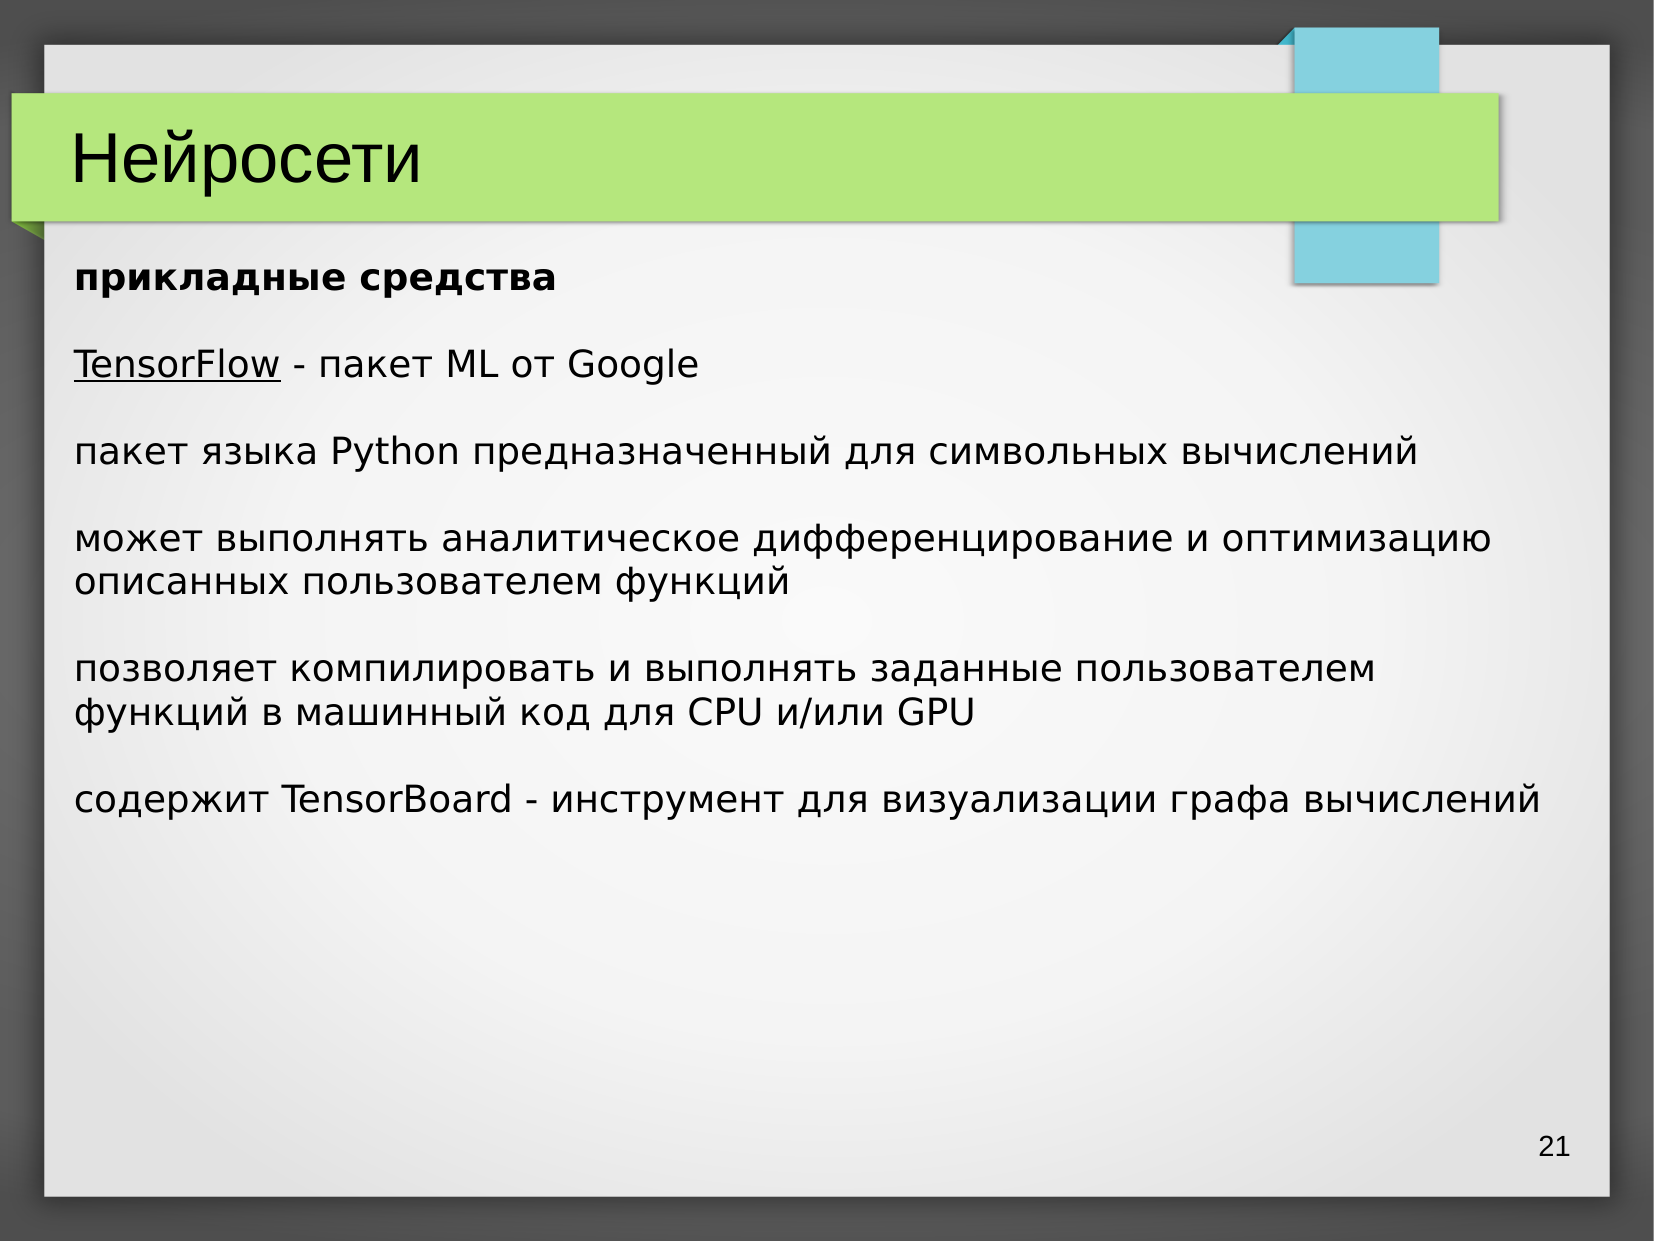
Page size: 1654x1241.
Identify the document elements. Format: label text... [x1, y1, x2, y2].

picture [0, 0, 1654, 1241]
title Нейросети [70, 118, 1205, 199]
text_box прикладные средства TensorFlow - пакет ML от Google пакет языка Python предназначенный для символьных вычислений может выполнять аналитическое дифференцирование и оптимизацию описанных пользователем функций позволяет компилировать и выполнять заданные пользователем функций в машинный код для CPU и/или GPU содержит TensorBoard - инструмент для визуализации графа вычислений [59, 248, 1571, 969]
